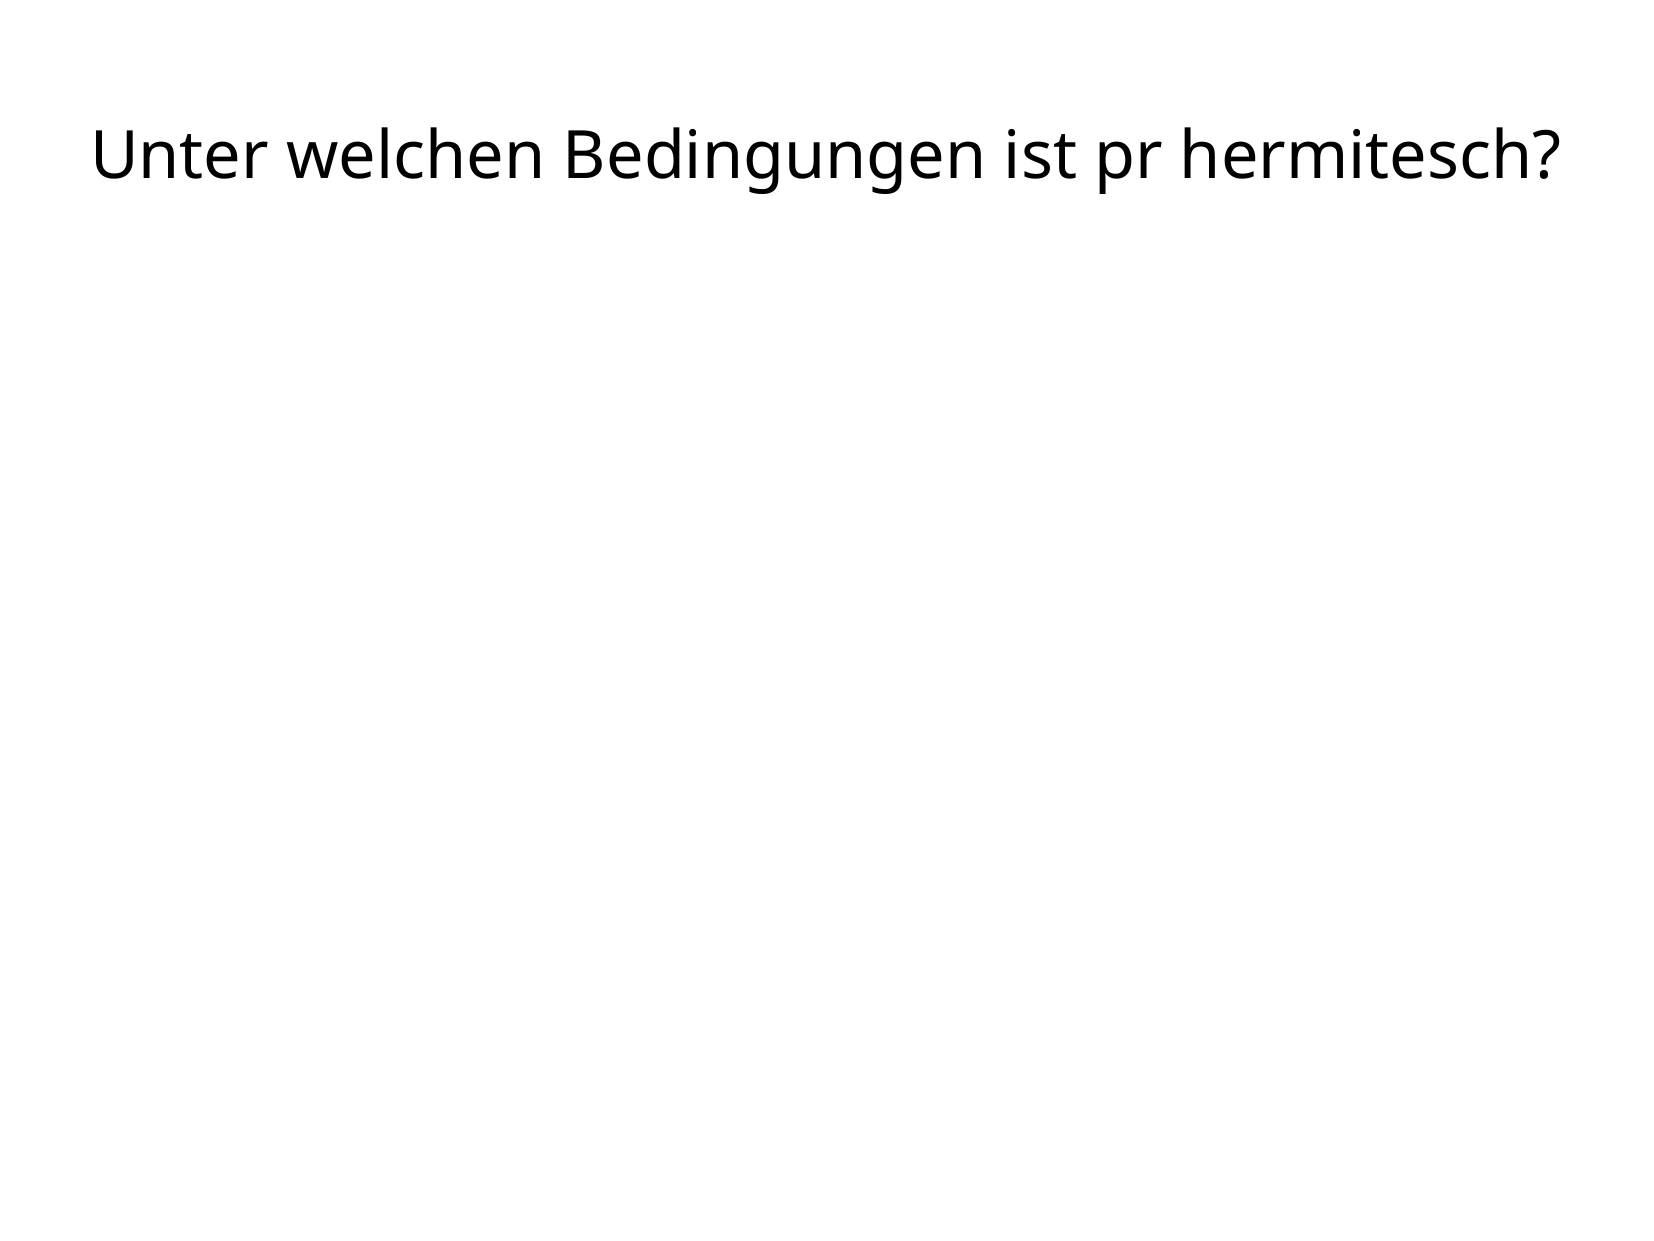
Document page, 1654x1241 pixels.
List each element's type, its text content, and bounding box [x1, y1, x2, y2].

title Unter welchen Bedingungen ist pr hermitesch? [82, 49, 1571, 257]
